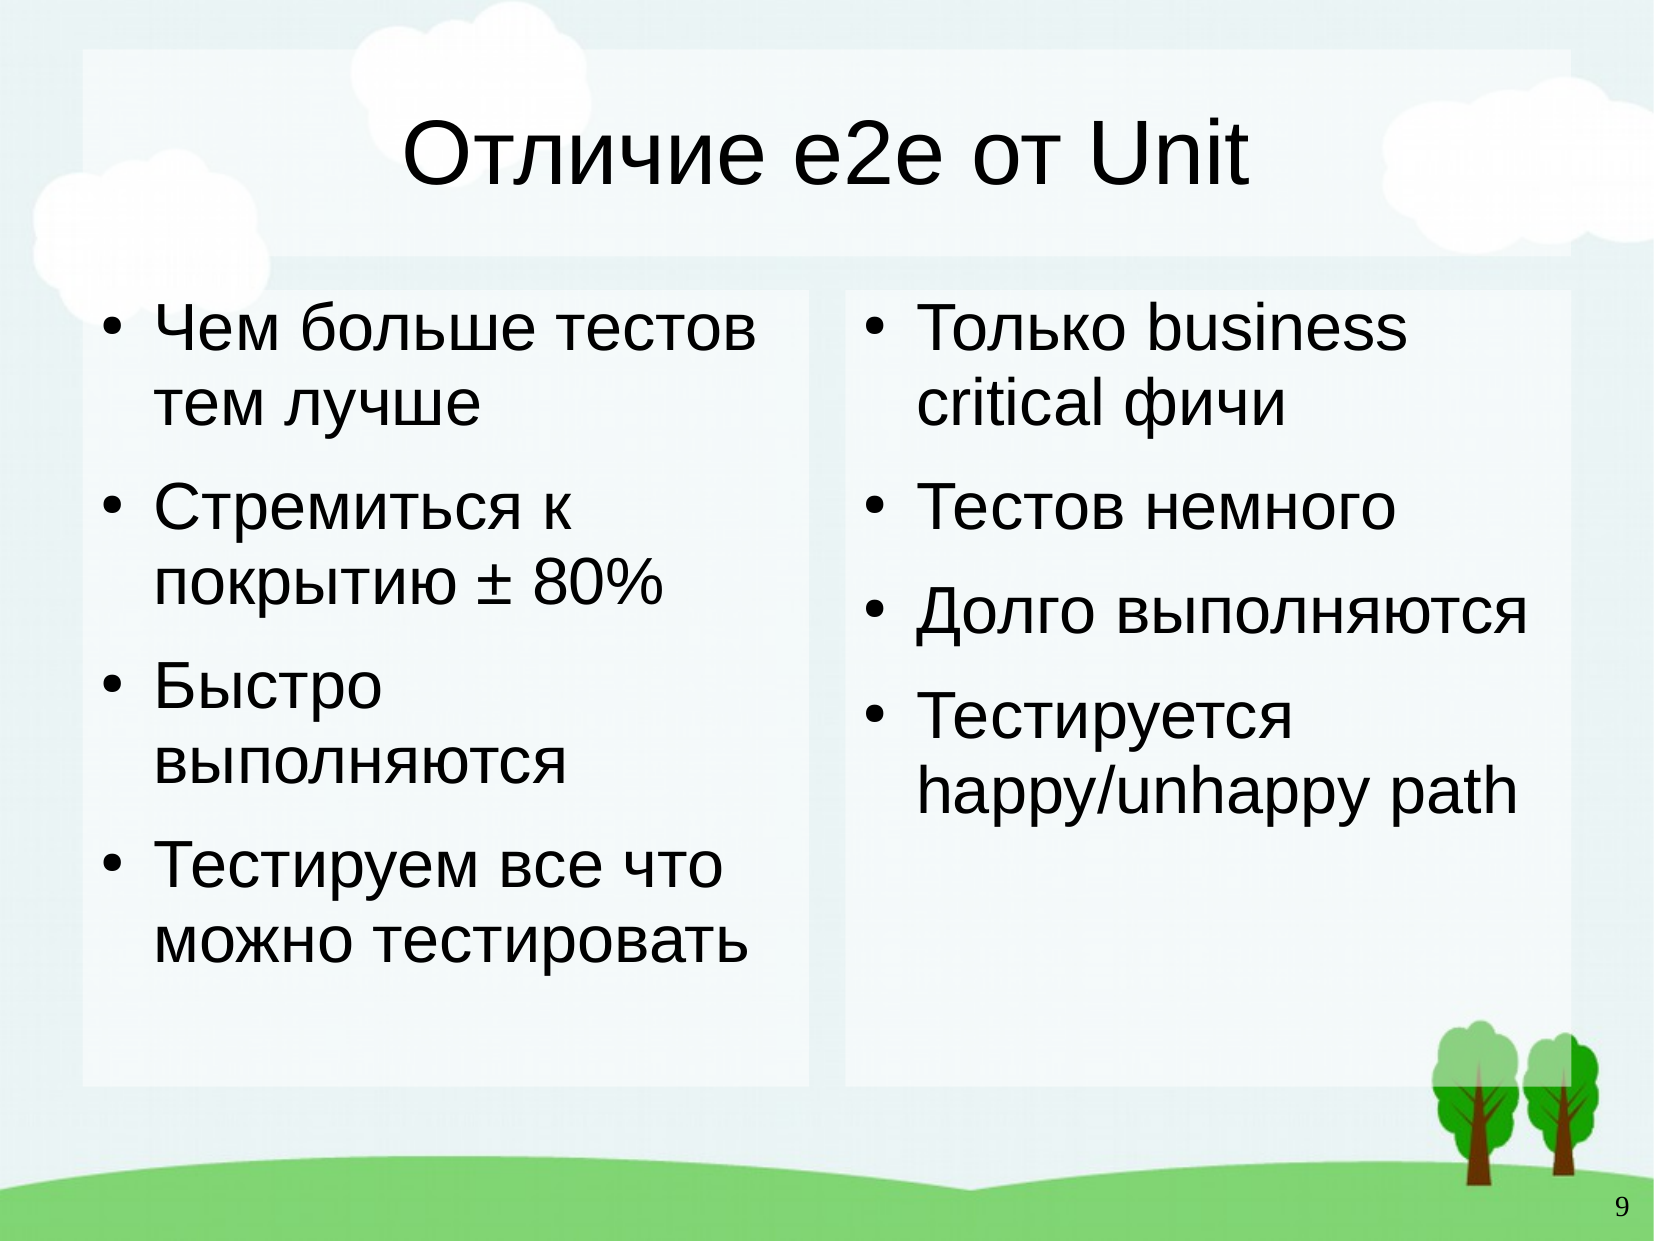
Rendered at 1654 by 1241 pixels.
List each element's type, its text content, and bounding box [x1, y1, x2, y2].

list Чем больше тестов тем лучше Стремиться к покрытию ± 80% Быстро выполняются Тестируем все что можно тестировать [82, 290, 809, 1087]
picture [0, 0, 1654, 1241]
title Отличие e2e от Unit [82, 49, 1571, 257]
list Только business critical фичи Тестов немного Долго выполняются Тестируется happy/unhappy path [845, 290, 1572, 1087]
